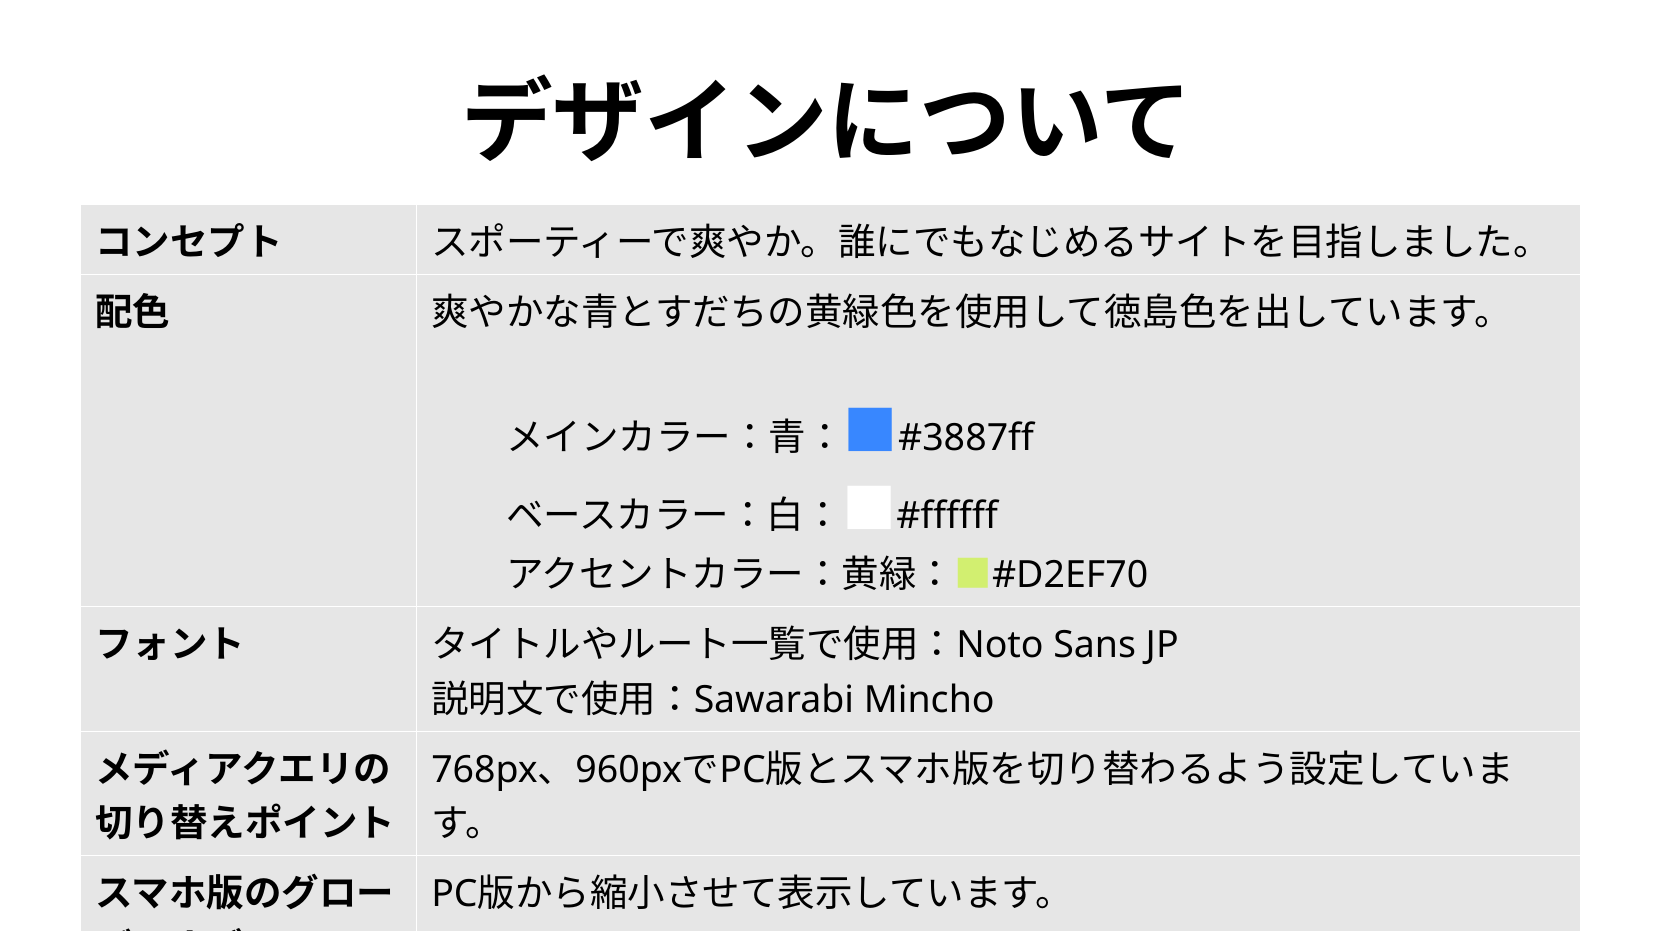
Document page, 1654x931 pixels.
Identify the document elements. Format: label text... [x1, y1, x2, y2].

table_cell PC版から縮小させて表示しています。 [417, 856, 1580, 931]
table_cell メディアクエリの 切り替えポイント [81, 732, 416, 855]
table_cell スマホ版のグローバルナビ [81, 856, 416, 931]
table_cell 爽やかな青とすだちの黄緑色を使用して徳島色を出しています。 メインカラー：青：■#3887ff ベースカラー：白：■#ffffff アクセントカラー：黄緑：■#D2EF70 [417, 275, 1580, 606]
table_cell タイトルやルート一覧で使用：Noto Sans JP 説明文で使用：Sawarabi Mincho [417, 607, 1580, 731]
table_header スポーティーで爽やか。誰にでもなじめるサイトを目指しました。 [417, 205, 1580, 274]
table_cell フォント [81, 607, 416, 731]
table_cell 配色 [81, 275, 416, 606]
title デザインについて [82, 37, 1571, 193]
table_header コンセプト [81, 205, 416, 274]
table_cell 768px、960pxでPC版とスマホ版を切り替わるよう設定しています。 [417, 732, 1580, 855]
